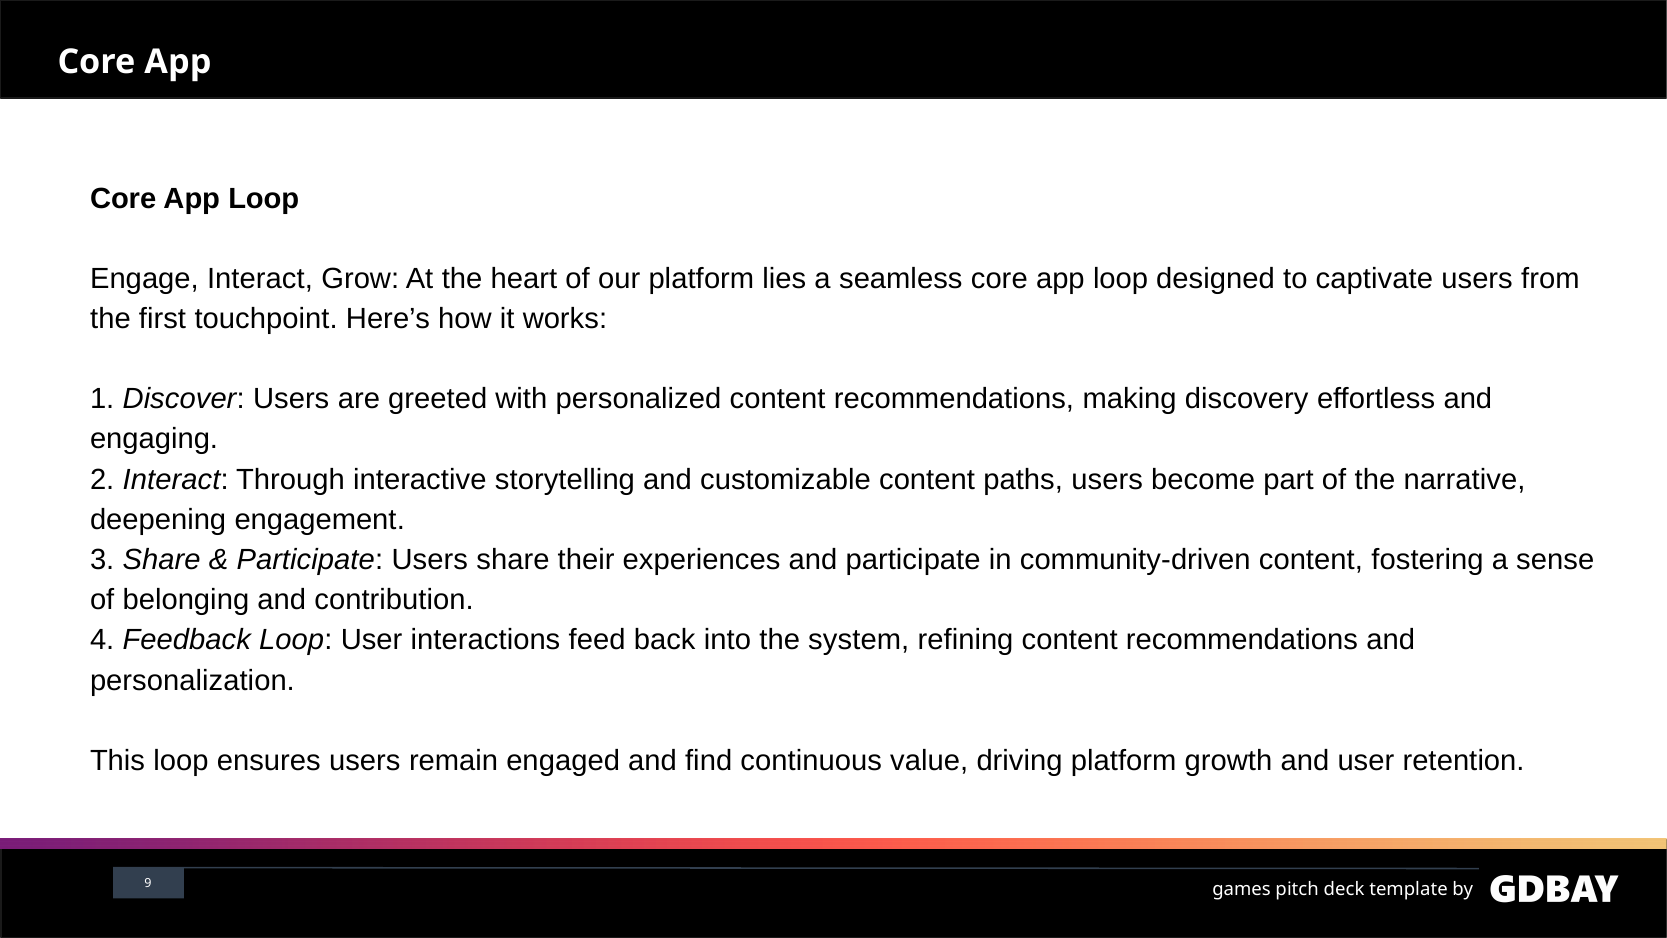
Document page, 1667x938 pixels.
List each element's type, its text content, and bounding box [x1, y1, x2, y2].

title Core App [42, 25, 1480, 88]
slide_number <number> [111, 867, 185, 900]
picture [1479, 863, 1630, 914]
text_box Core App Loop Engage, Interact, Grow: At the heart of our platform lies a seamless core app loop designed to captivate users from the first touchpoint. Here’s how it works: 1. Discover: Users are greeted with personalized content recommendations, making discovery effortless and engaging. 2. Interact: Through interactive storytelling and customizable content paths, users become part of the narrative, deepening engagement. 3. Share & Participate: Users share their experiences and participate in community-driven content, fostering a sense of belonging and contribution. 4. Feedback Loop: User interactions feed back into the system, refining content recommendations and personalization. This loop ensures users remain engaged and find continuous value, driving platform growth and user retention. [74, 158, 1613, 792]
picture [0, 838, 1667, 849]
